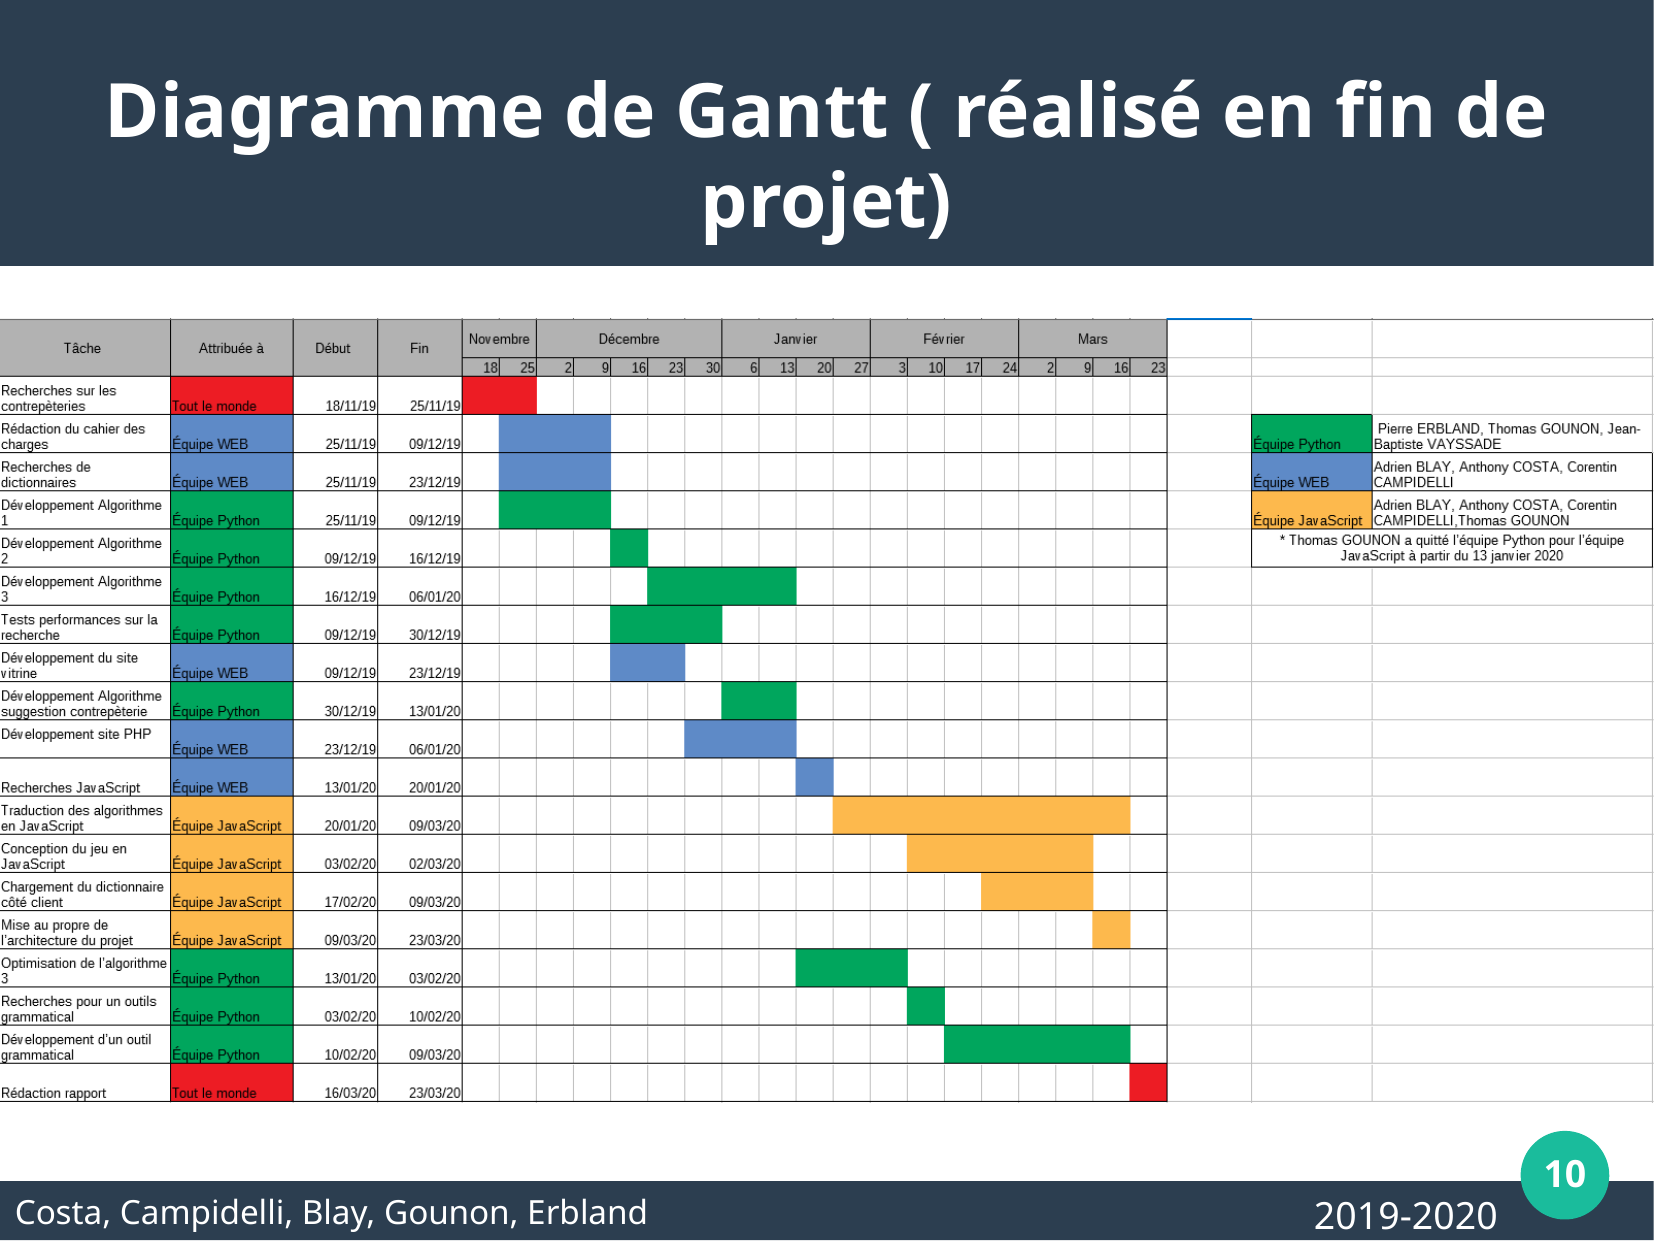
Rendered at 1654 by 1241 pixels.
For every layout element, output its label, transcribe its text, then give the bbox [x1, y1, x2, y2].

text_box Costa, Campidelli, Blay, Gounon, Erbland [1536, 1181, 1654, 1241]
text_box Costa, Campidelli, Blay, Gounon, Erbland [0, 1181, 1299, 1241]
text_box 2019-2020 [1299, 1181, 1536, 1241]
picture [0, 318, 1654, 1103]
title Diagramme de Gantt ( réalisé en fin de projet) [82, 49, 1571, 257]
text_box <numéro> [1505, 1116, 1625, 1181]
